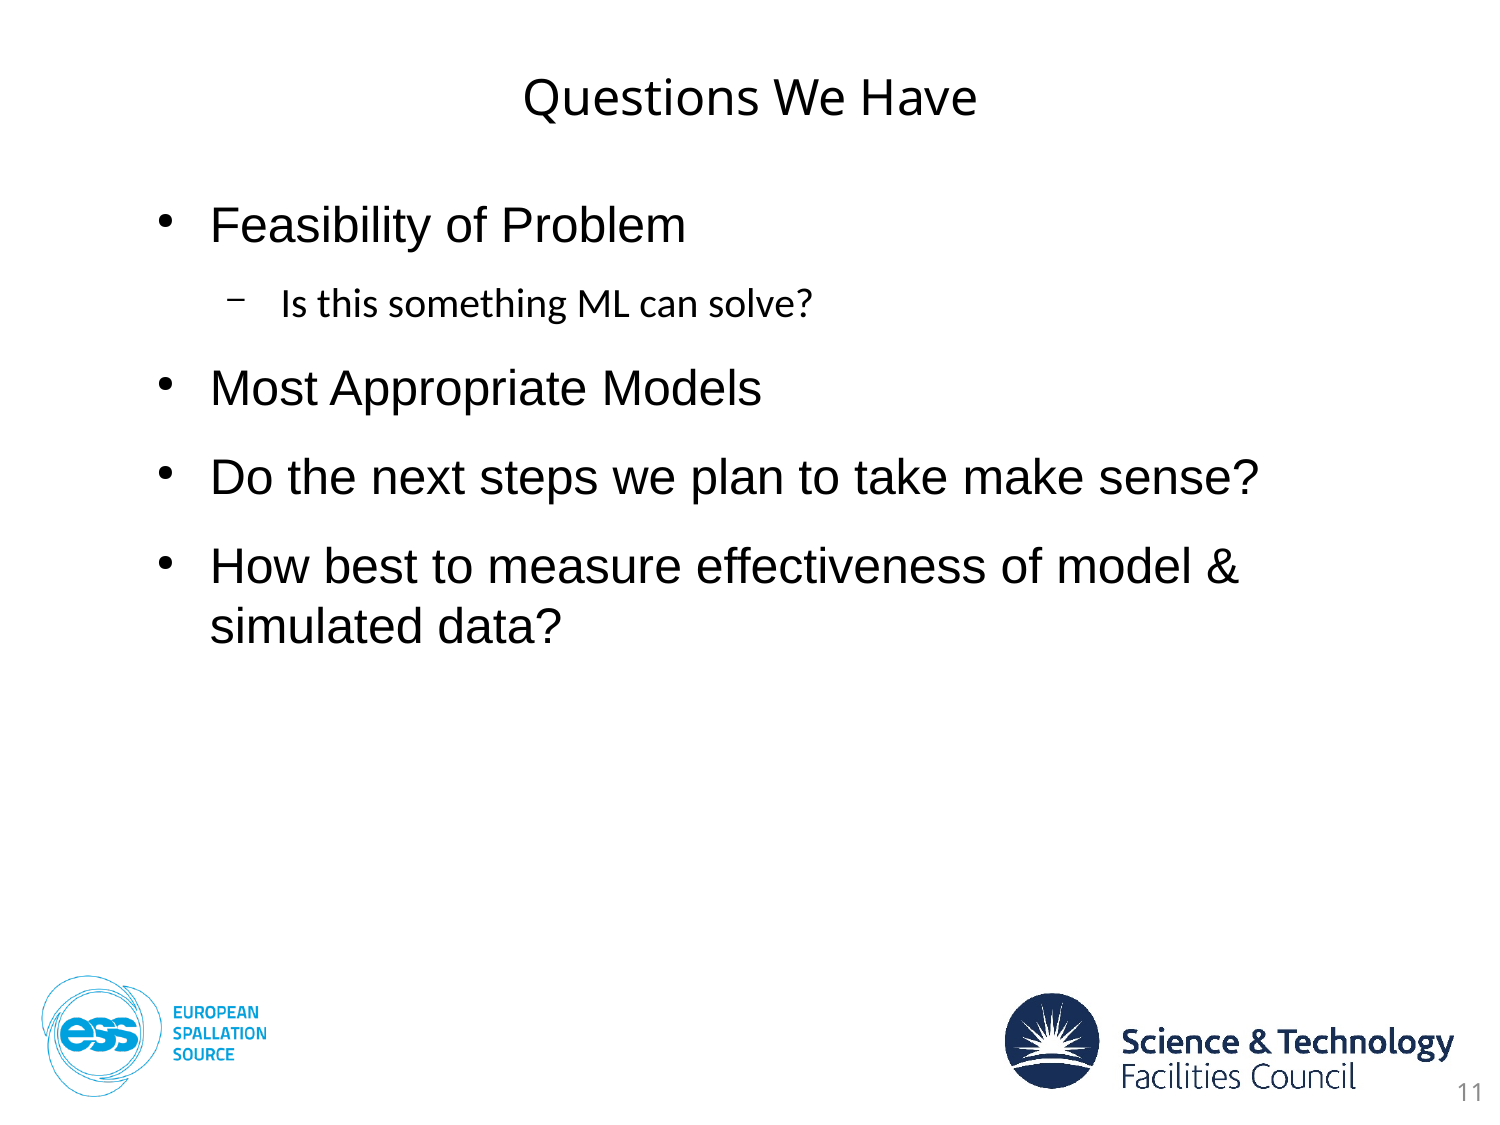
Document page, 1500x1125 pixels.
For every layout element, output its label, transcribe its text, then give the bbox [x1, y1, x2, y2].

slide_number <number> [1387, 1064, 1500, 1124]
picture [41, 975, 266, 1097]
title Questions We Have [0, 30, 1500, 161]
picture [1003, 991, 1454, 1090]
list Feasibility of Problem Is this something ML can solve? Most Appropriate Models Do the next steps we plan to take make sense? How best to measure effectiveness of model & simulated data? [123, 184, 1400, 905]
